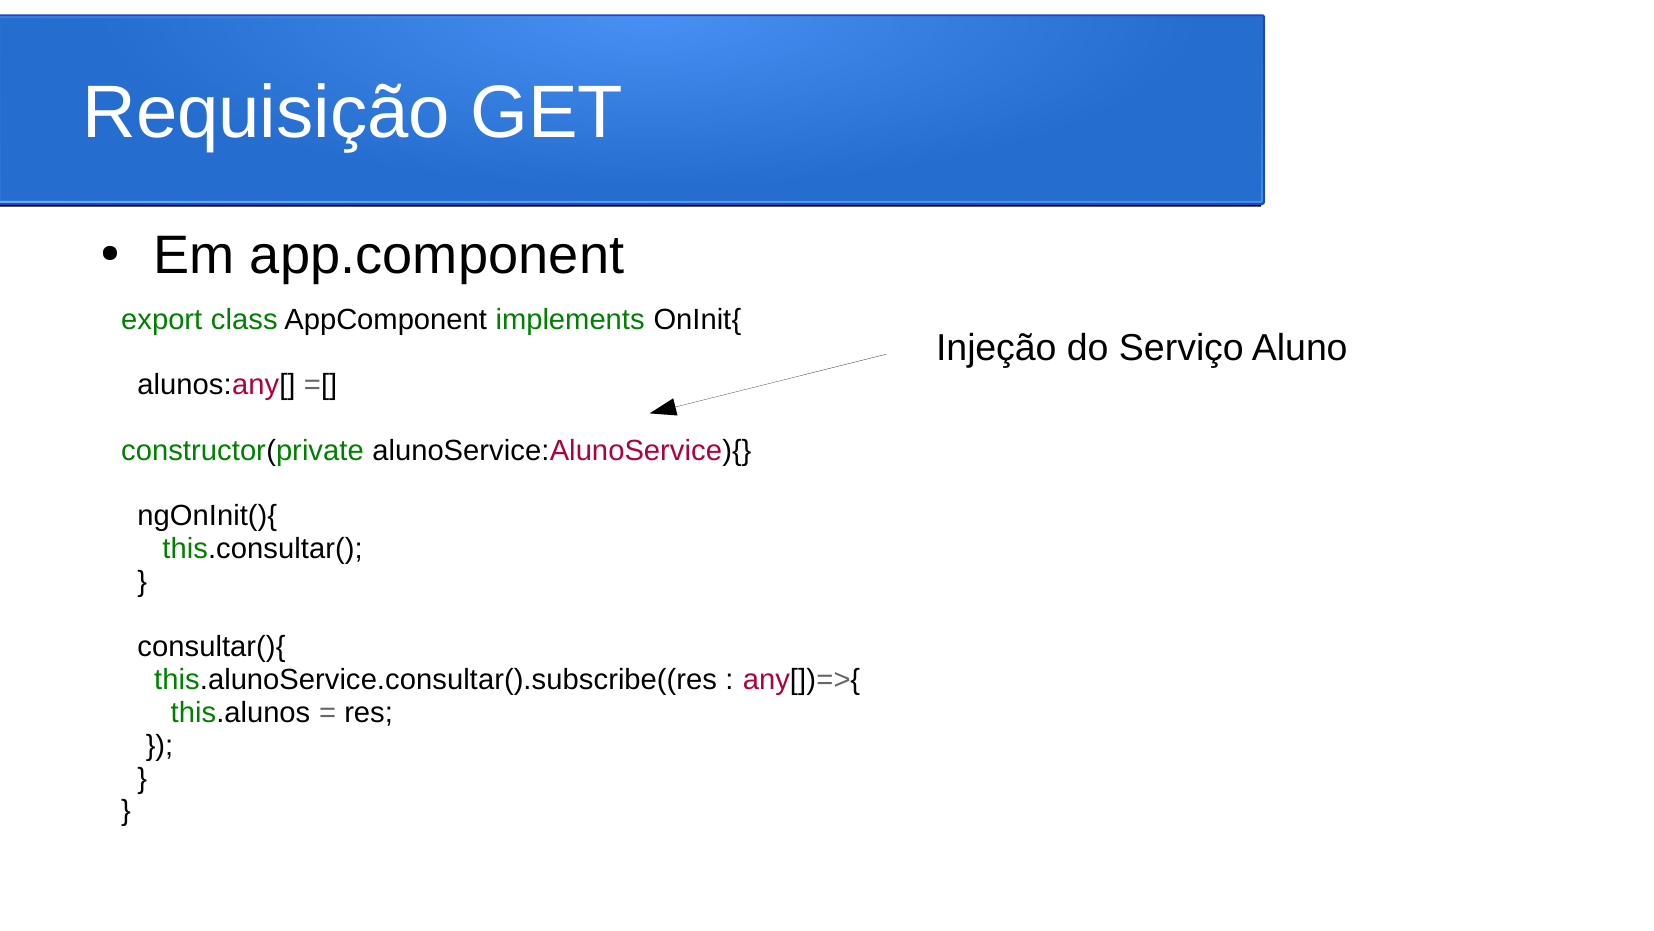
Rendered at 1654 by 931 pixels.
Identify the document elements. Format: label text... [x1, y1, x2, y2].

list Em app.component [82, 224, 1571, 764]
text_box export class AppComponent implements OnInit{ alunos:any[] =[] constructor(private alunoService:AlunoService){} ngOnInit(){ this.consultar(); } consultar(){ this.alunoService.consultar().subscribe((res : any[])=>{ this.alunos = res; }); } } [106, 295, 1170, 898]
title Requisição GET [82, 35, 1235, 189]
text_box Injeção do Serviço Aluno [921, 318, 1363, 376]
